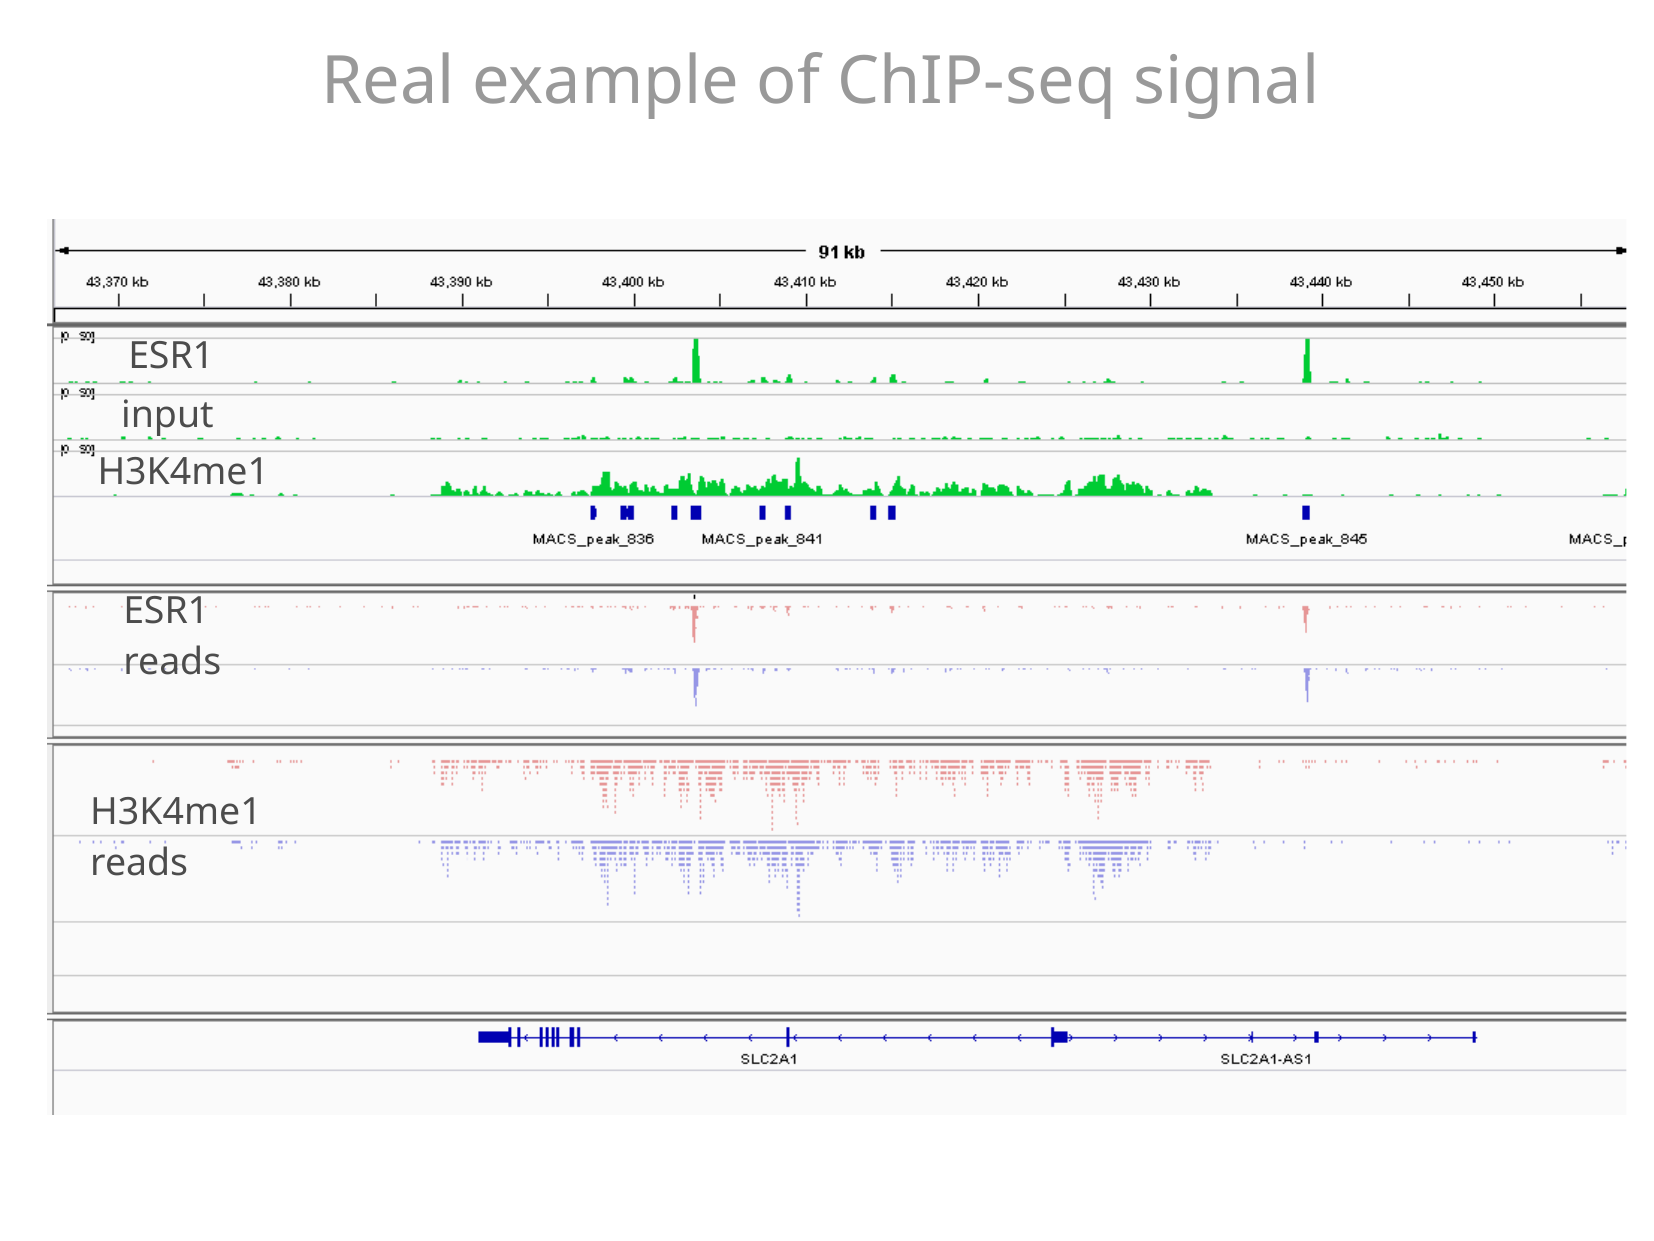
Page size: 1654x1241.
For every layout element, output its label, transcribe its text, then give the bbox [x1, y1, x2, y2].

text_box H3K4me1 reads [75, 777, 277, 906]
text_box ESR1 [113, 321, 230, 400]
text_box ESR1 reads [108, 576, 237, 734]
text_box input [106, 380, 228, 447]
picture [47, 219, 1627, 1115]
title Real example of ChIP-seq signal [76, 2, 1565, 154]
text_box H3K4me1 [82, 437, 284, 504]
